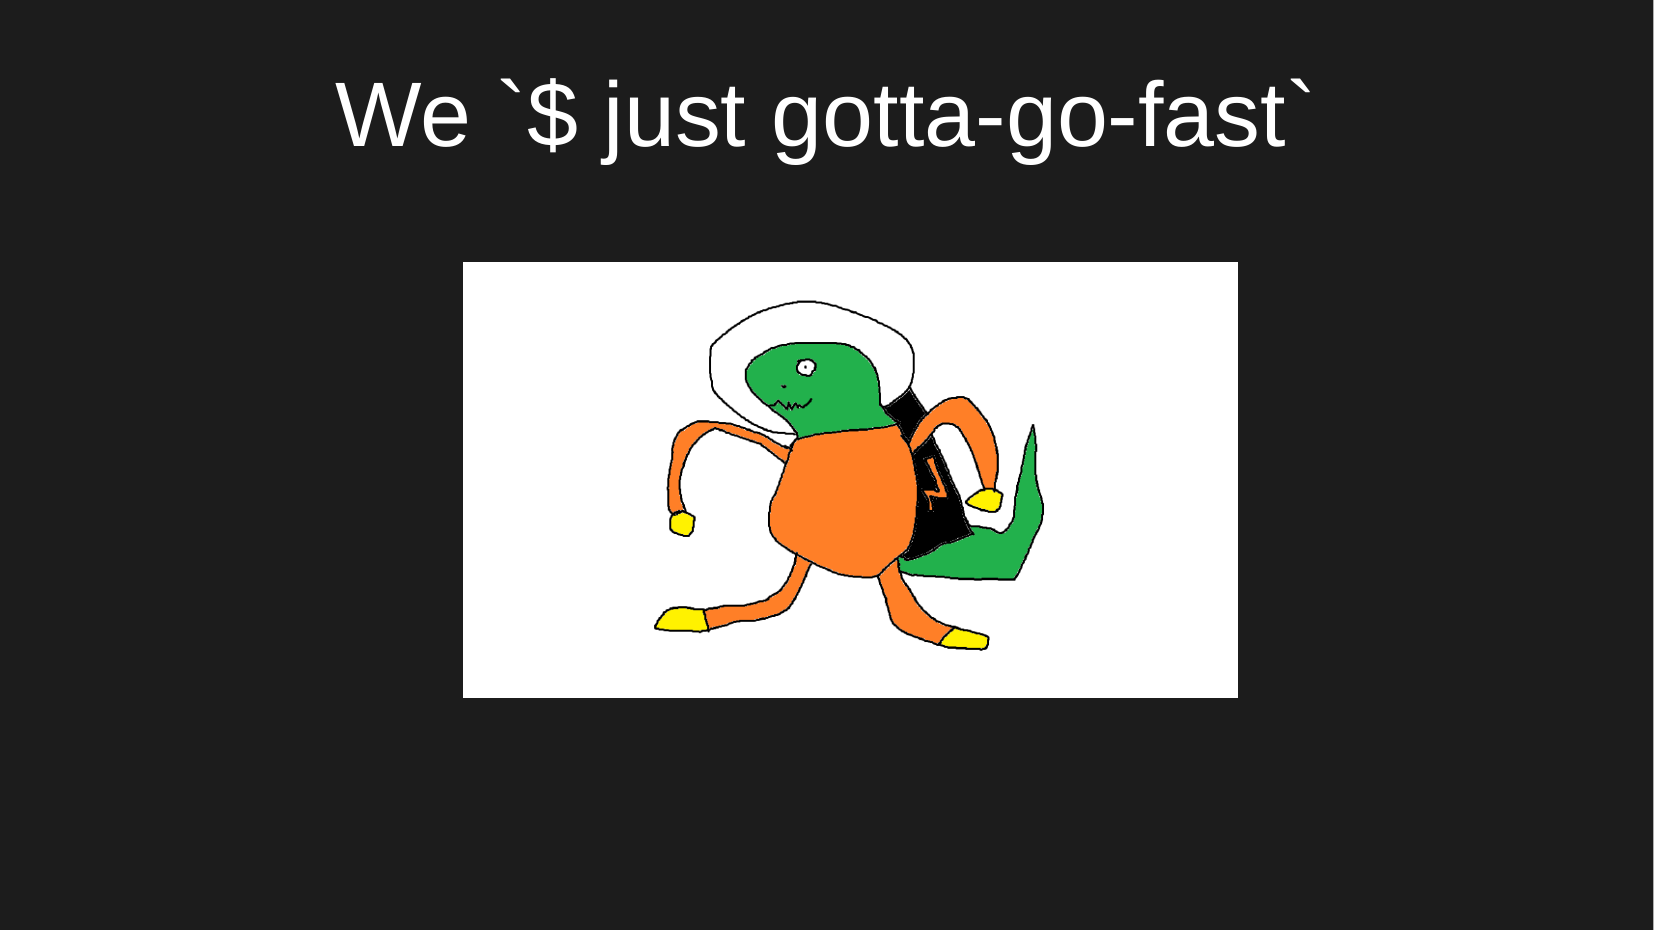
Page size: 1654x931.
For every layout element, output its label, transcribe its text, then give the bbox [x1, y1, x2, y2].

picture [463, 262, 1238, 698]
title We `$ just gotta-go-fast` [82, 37, 1571, 193]
